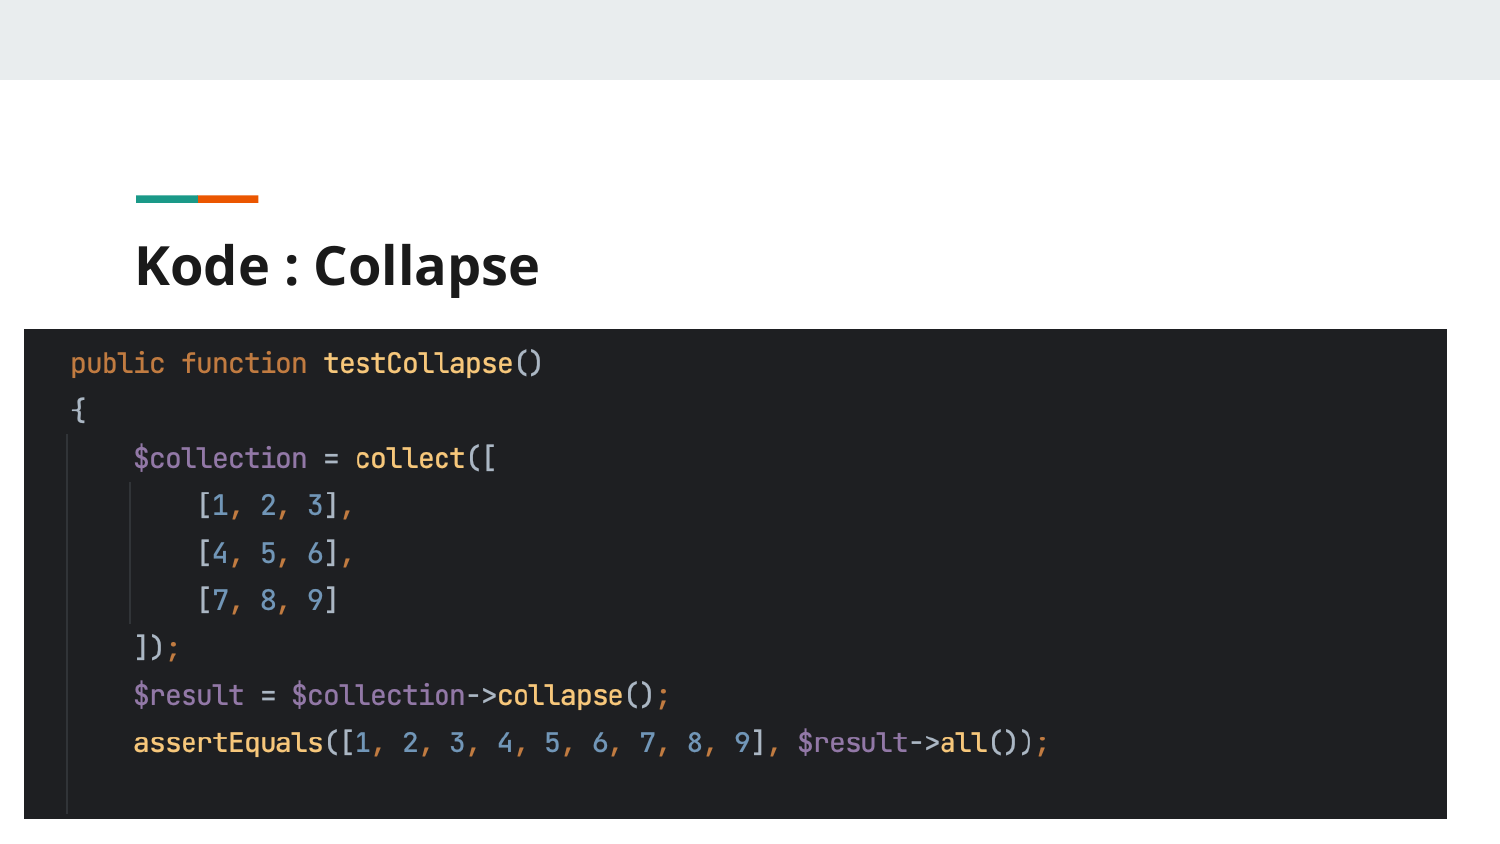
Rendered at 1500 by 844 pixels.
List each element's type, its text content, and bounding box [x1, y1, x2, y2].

picture [24, 329, 1447, 819]
title Kode : Collapse [119, 216, 1381, 305]
